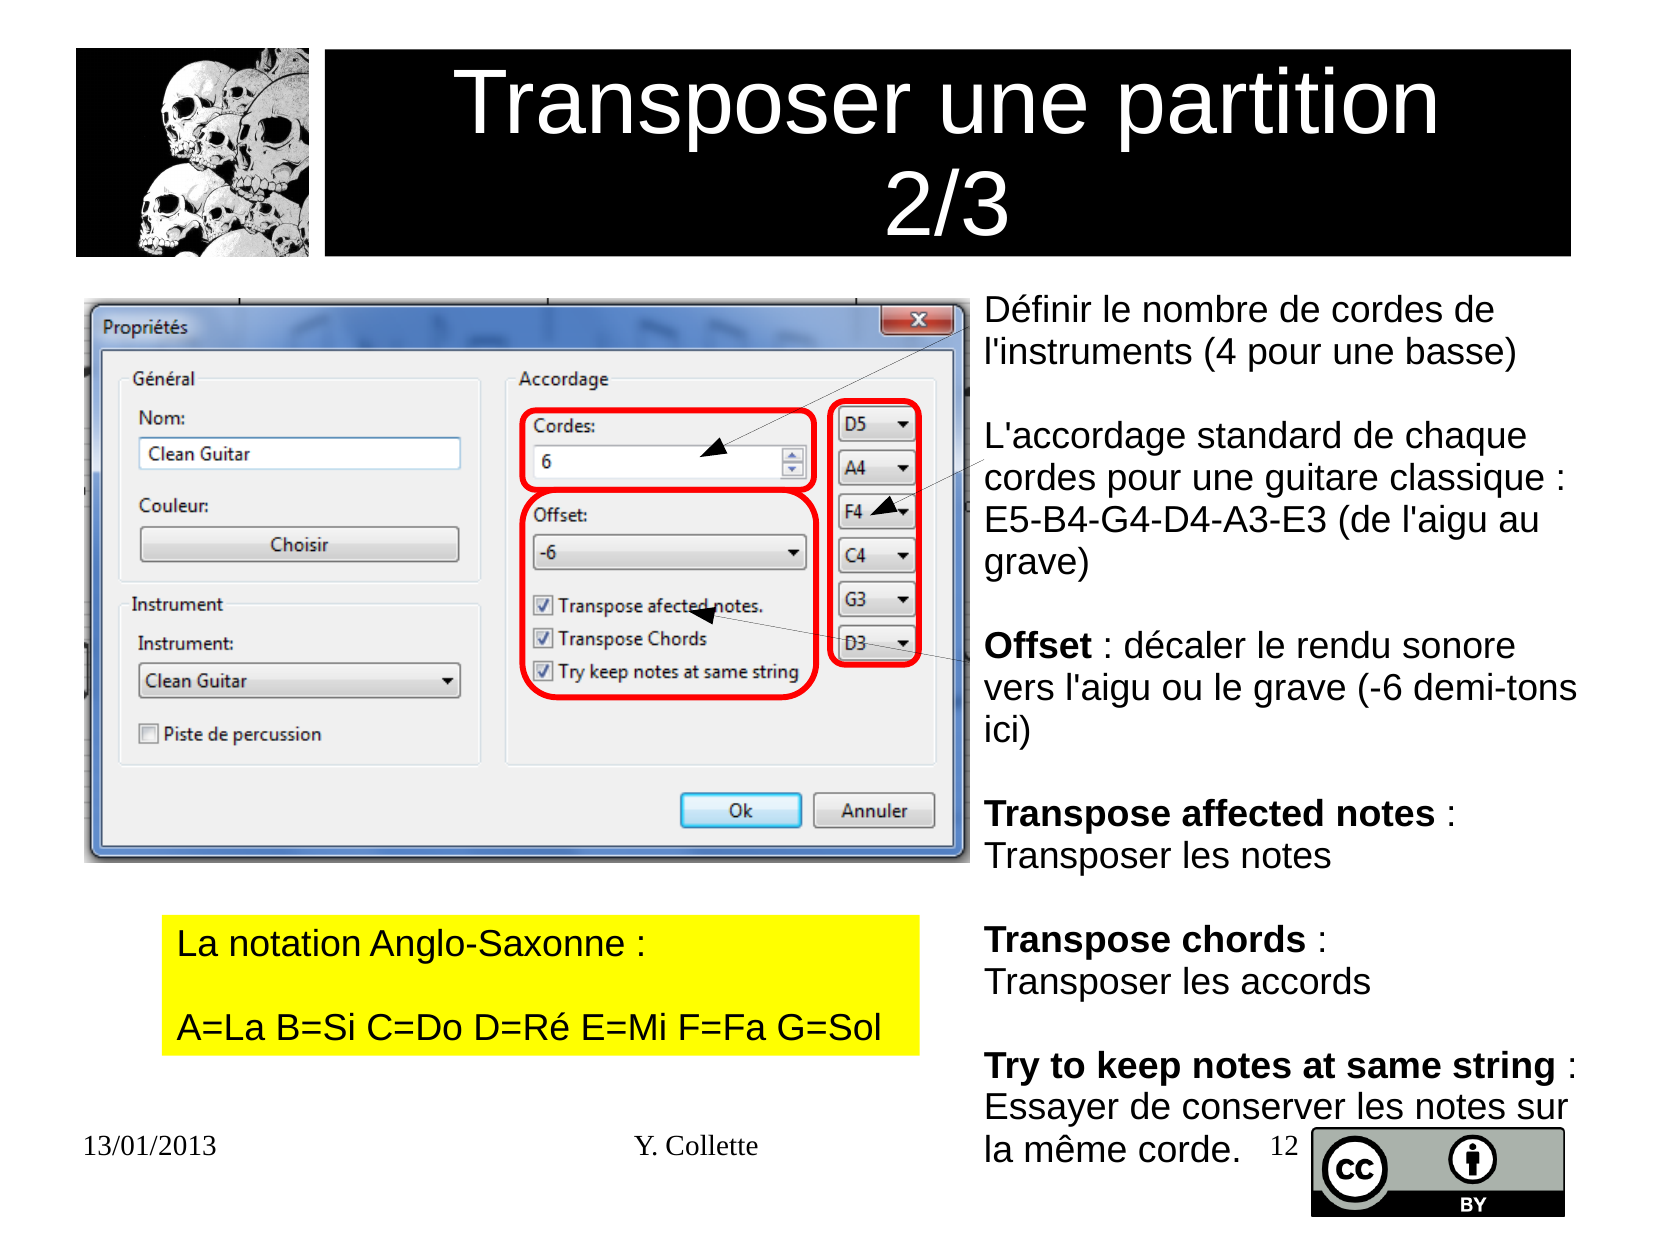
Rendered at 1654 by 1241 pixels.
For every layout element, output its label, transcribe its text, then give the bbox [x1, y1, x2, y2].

picture [804, 328, 969, 636]
picture [1311, 1178, 1565, 1217]
picture [76, 48, 309, 257]
picture [922, 468, 969, 662]
picture [526, 493, 813, 694]
text_box Définir le nombre de cordes de l'instruments (4 pour une basse) L'accordage standard de chaque cordes pour une guitare classique : E5-B4-G4-D4-A3-E3 (de l'aigu au grave) Offset : décaler le rendu sonore vers l'aigu ou le grave (-6 demi-tons ici) Transpose affected notes : Transposer les notes Transpose chords : Transposer les accords Try to keep notes at same string : Essayer de conserver les notes sur la même corde. [969, 280, 1593, 1178]
title Transposer une partition 2/3 [324, 49, 1571, 257]
picture [834, 638, 915, 661]
picture [834, 404, 915, 652]
picture [84, 298, 969, 863]
text_box La notation Anglo-Saxonne : A=La B=Si C=Do D=Ré E=Mi F=Fa G=Sol [161, 914, 920, 1056]
picture [526, 414, 811, 486]
